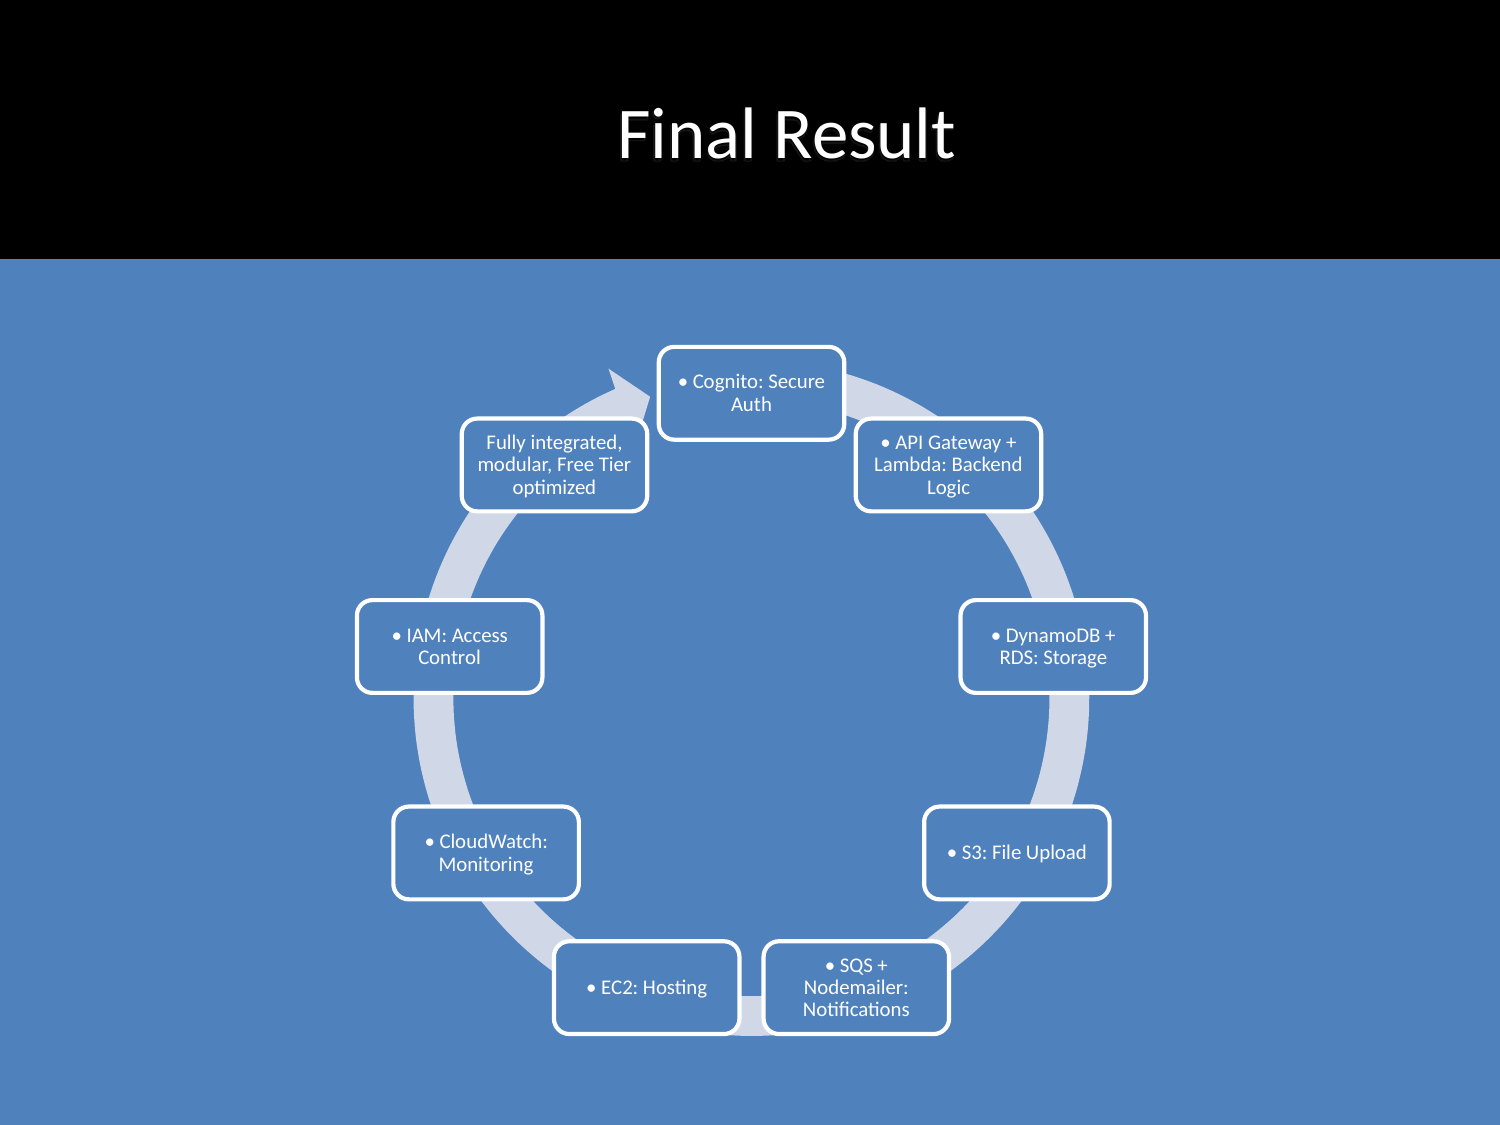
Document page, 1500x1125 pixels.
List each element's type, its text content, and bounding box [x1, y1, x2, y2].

text_box • IAM: Access Control [356, 600, 543, 693]
text_box • API Gateway + Lambda: Backend Logic [855, 418, 1042, 512]
text_box • Cognito: Secure Auth [658, 346, 845, 440]
title Final Result [168, 57, 1405, 202]
text_box Fully integrated, modular, Free Tier optimized [461, 418, 648, 512]
text_box • EC2: Hosting [553, 941, 740, 1035]
text_box • S3: File Upload [924, 806, 1110, 900]
text_box • SQS + Nodemailer: Notifications [763, 941, 950, 1035]
text_box • CloudWatch: Monitoring [393, 806, 579, 900]
text_box [0, 0, 1500, 1125]
text_box • DynamoDB + RDS: Storage [960, 600, 1147, 693]
